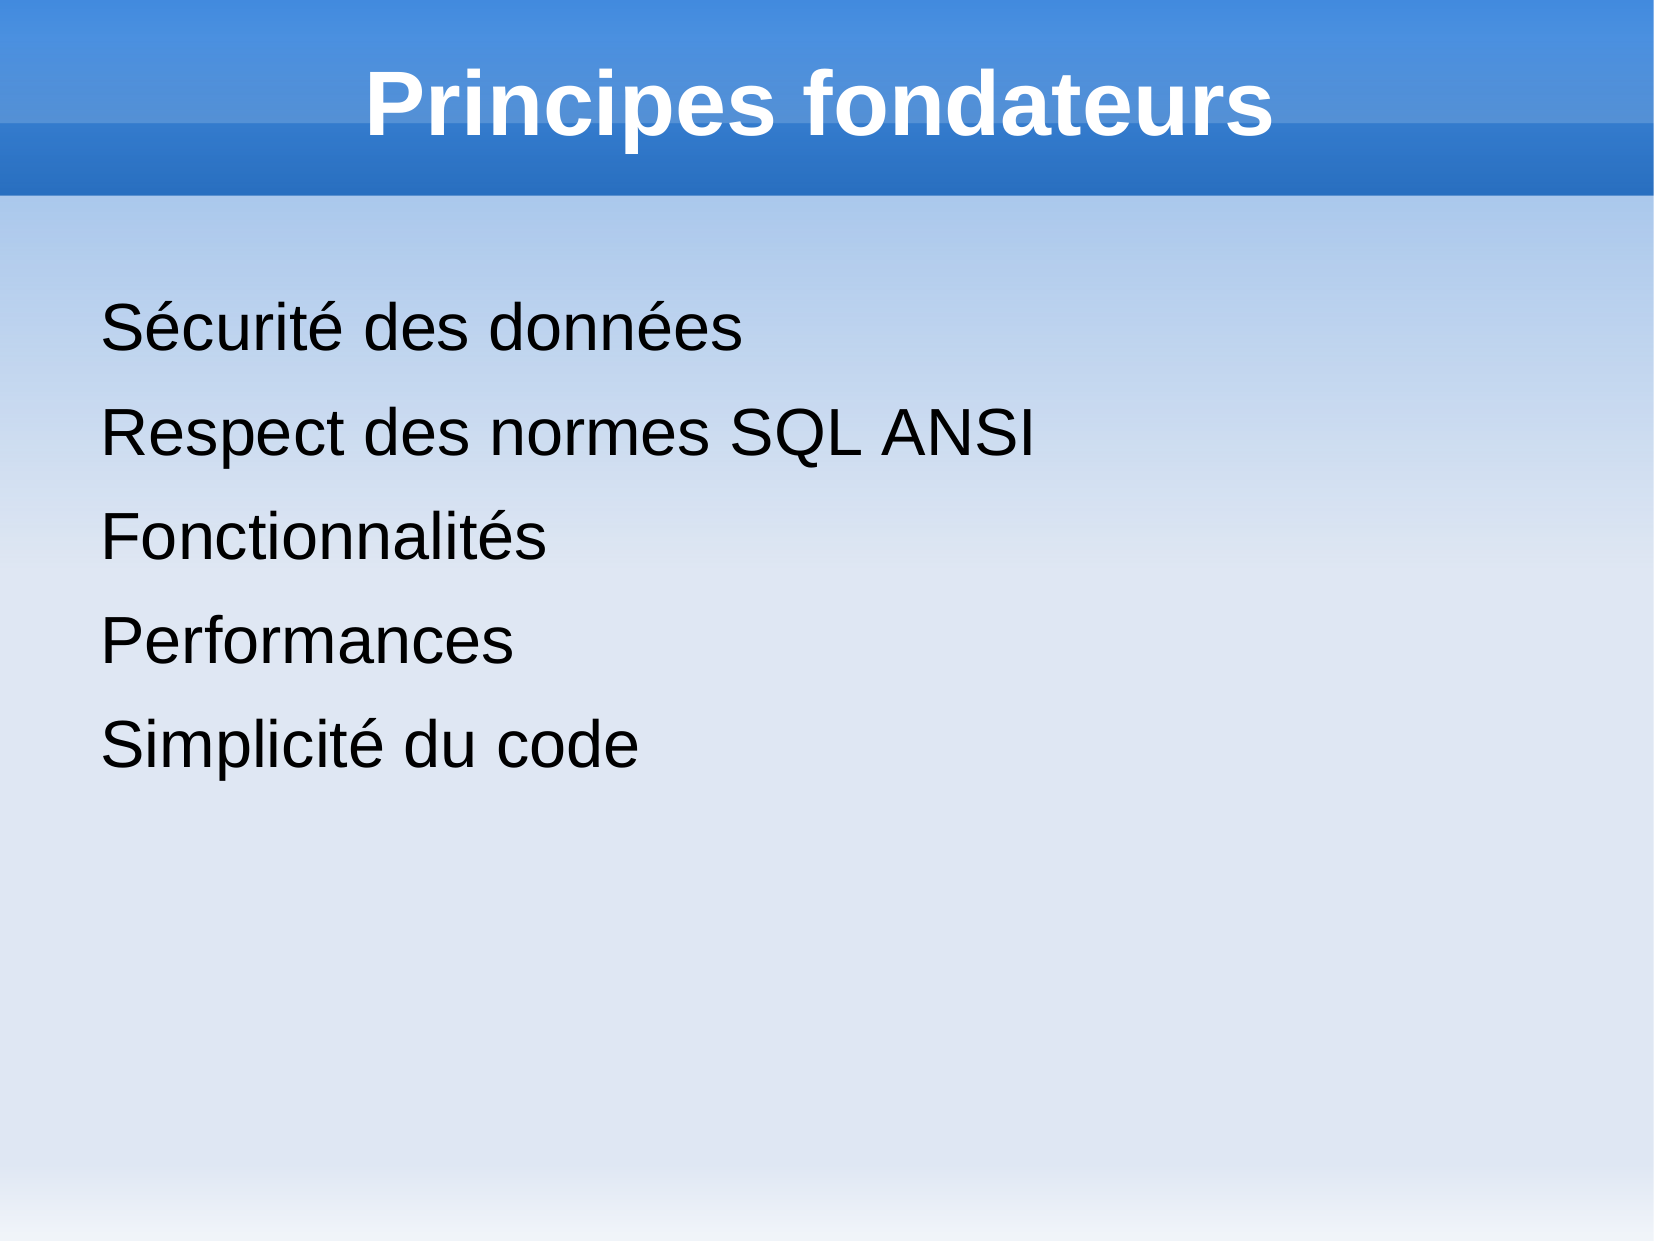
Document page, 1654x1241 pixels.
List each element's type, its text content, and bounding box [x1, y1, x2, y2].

title Principes fondateurs [76, 7, 1565, 200]
list Sécurité des données Respect des normes SQL ANSI Fonctionnalités Performances Simplicité du code [82, 290, 1571, 1094]
picture [0, 0, 1654, 1241]
